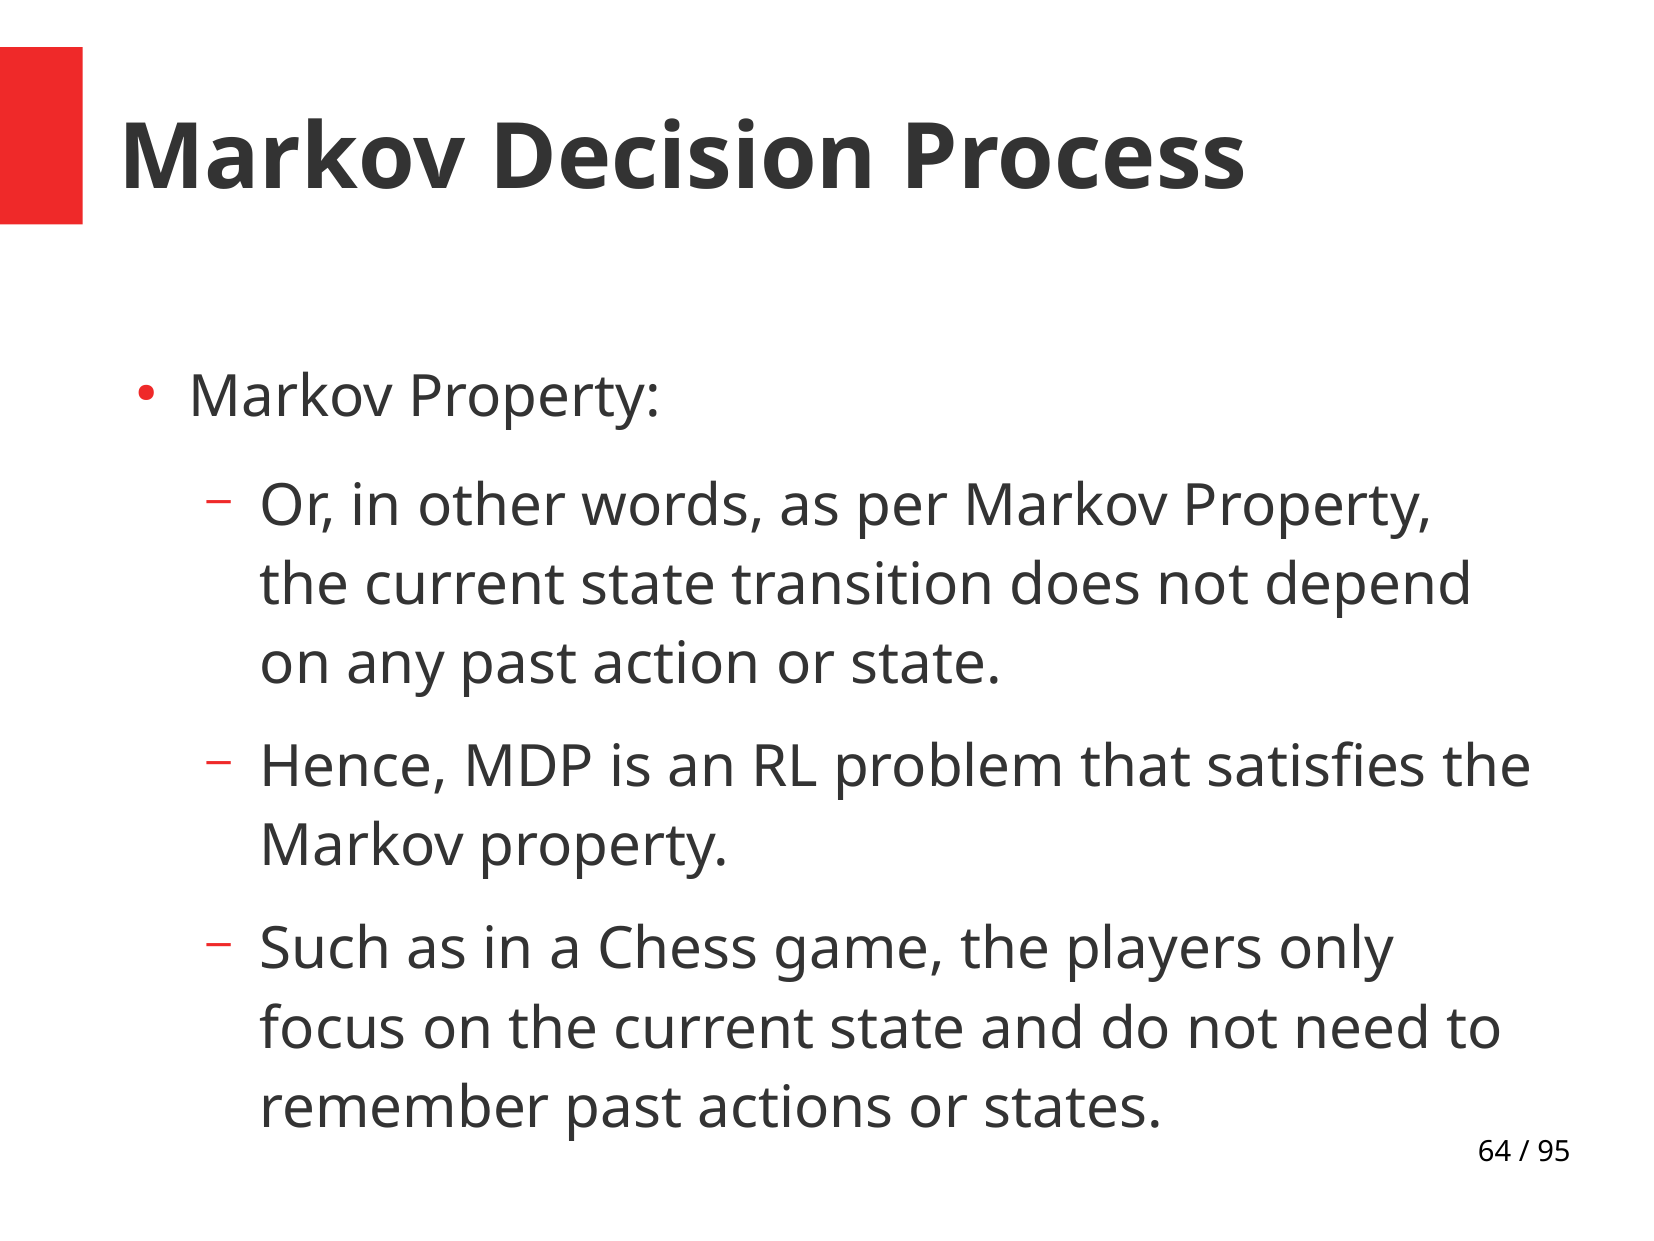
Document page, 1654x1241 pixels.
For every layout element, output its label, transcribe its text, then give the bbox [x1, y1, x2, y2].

title Markov Decision Process [118, 49, 1571, 257]
list Markov Property: Or, in other words, as per Markov Property, the current state transition does not depend on any past action or state. Hence, MDP is an RL problem that satisfies the Markov property. Such as in a Chess game, the players only focus on the current state and do not need to remember past actions or states. [118, 354, 1536, 1074]
